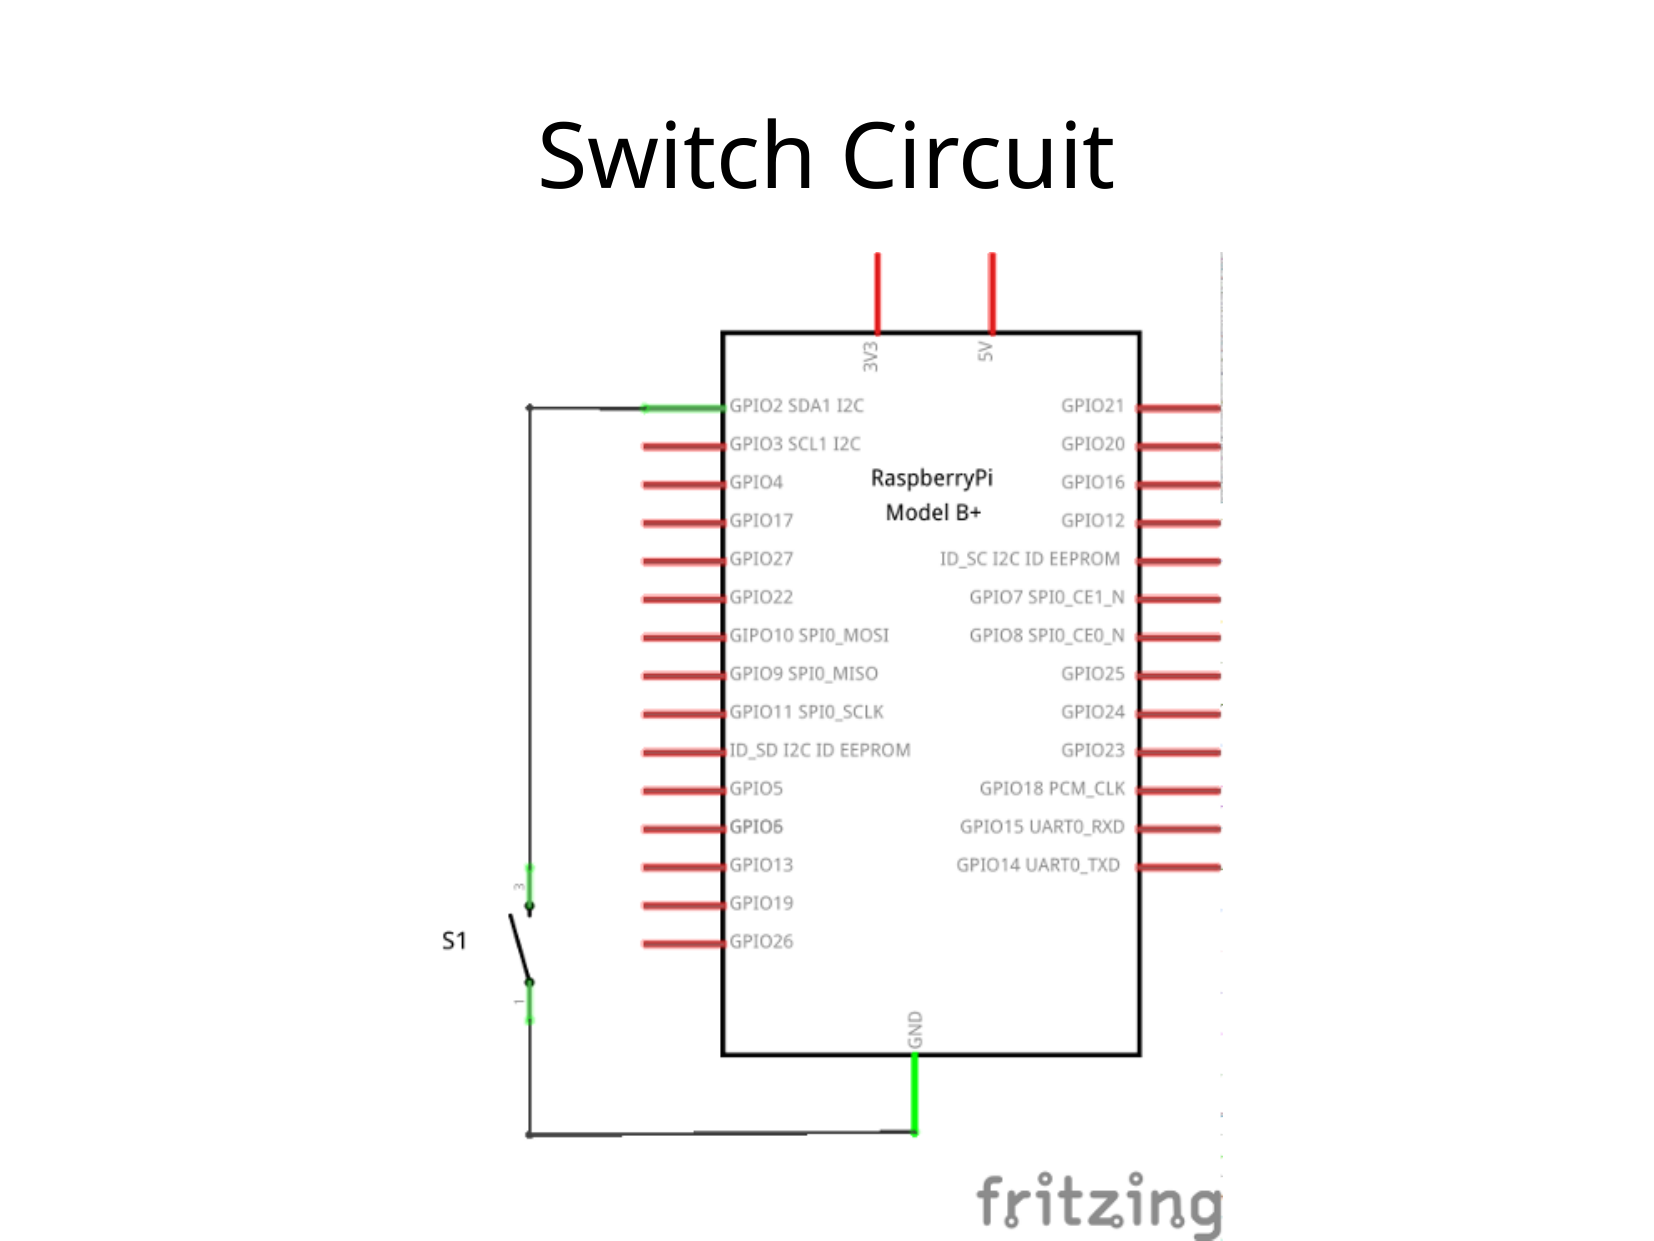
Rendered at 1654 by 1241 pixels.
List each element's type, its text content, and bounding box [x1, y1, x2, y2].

picture [442, 252, 1223, 1241]
title Switch Circuit [82, 49, 1571, 257]
